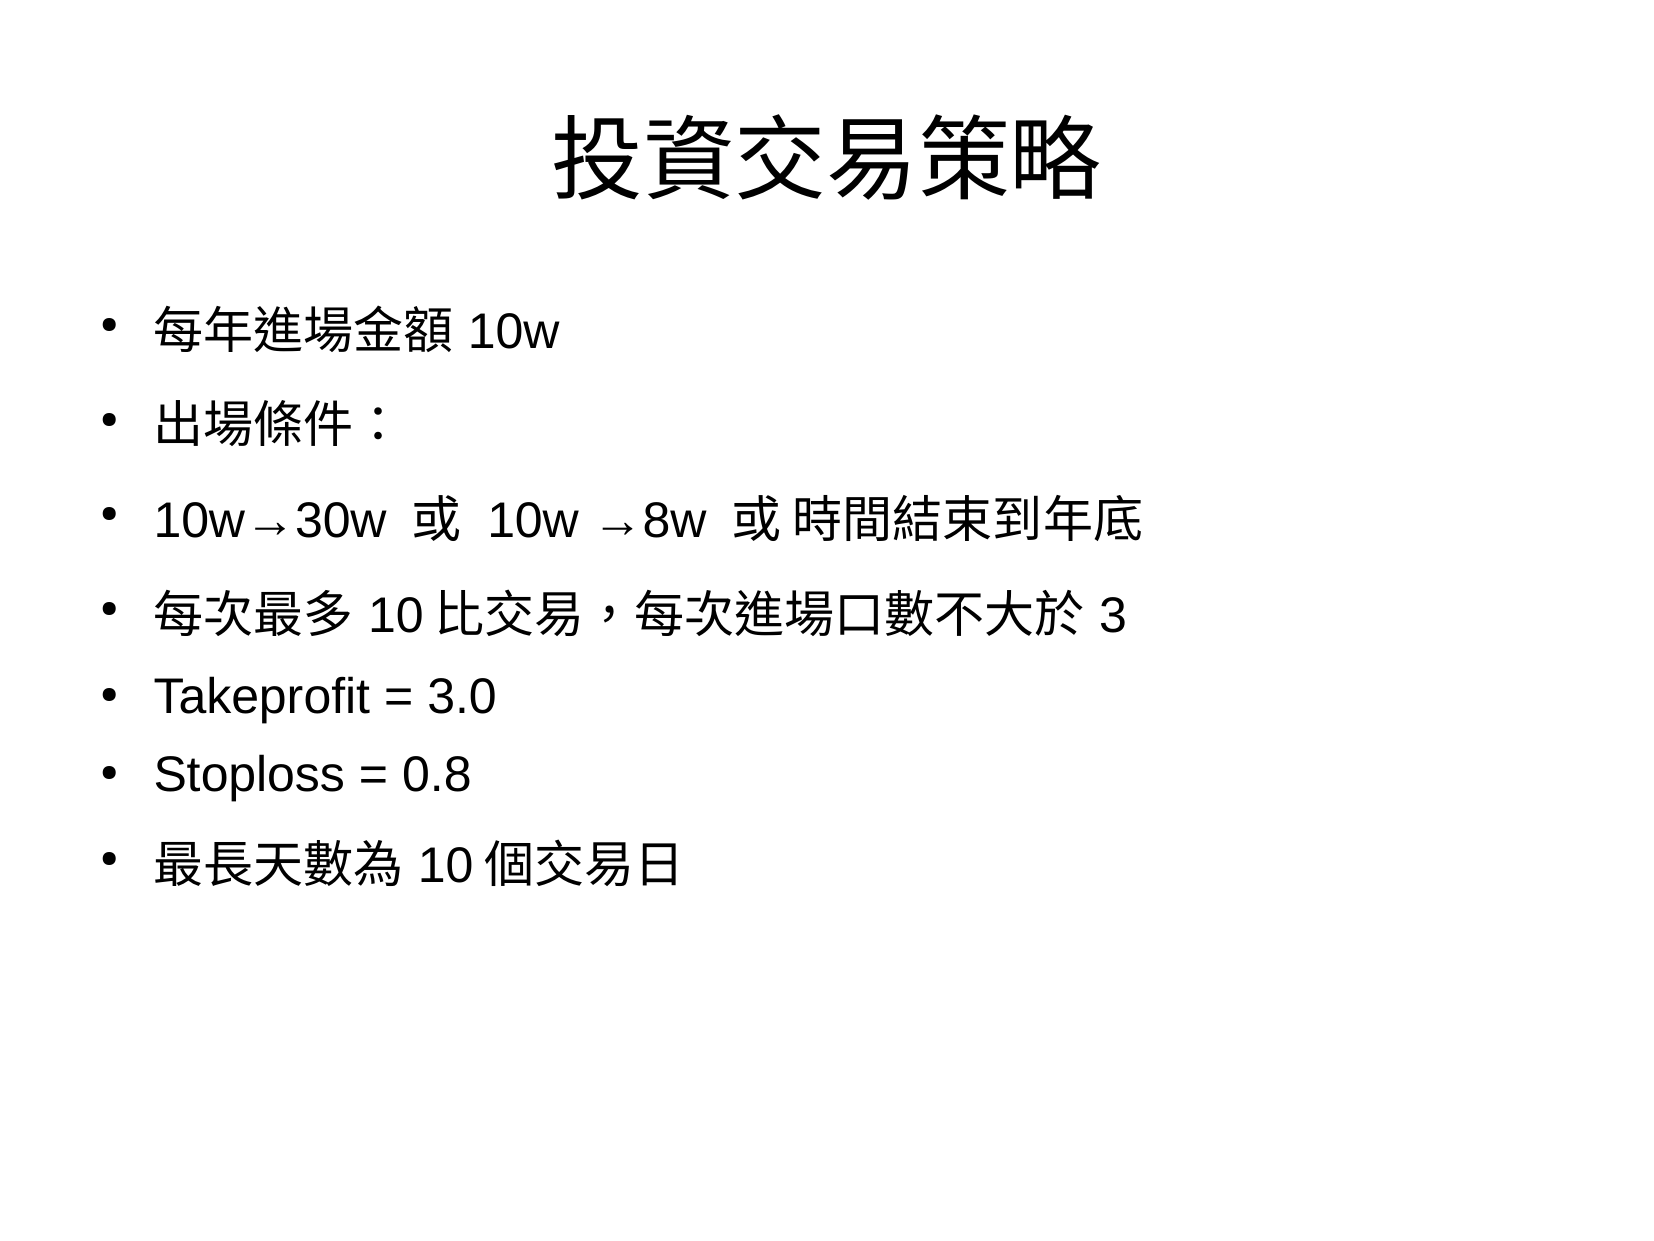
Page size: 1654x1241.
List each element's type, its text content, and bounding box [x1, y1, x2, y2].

title 投資交易策略 [82, 49, 1571, 257]
list 每年進場金額10w 出場條件： 10w→30w 或 10w →8w 或 時間結束到年底 每次最多10比交易，每次進場口數不大於3 Takeprofit = 3.0 Stoploss = 0.8 最長天數為10個交易日 [82, 290, 1571, 1010]
